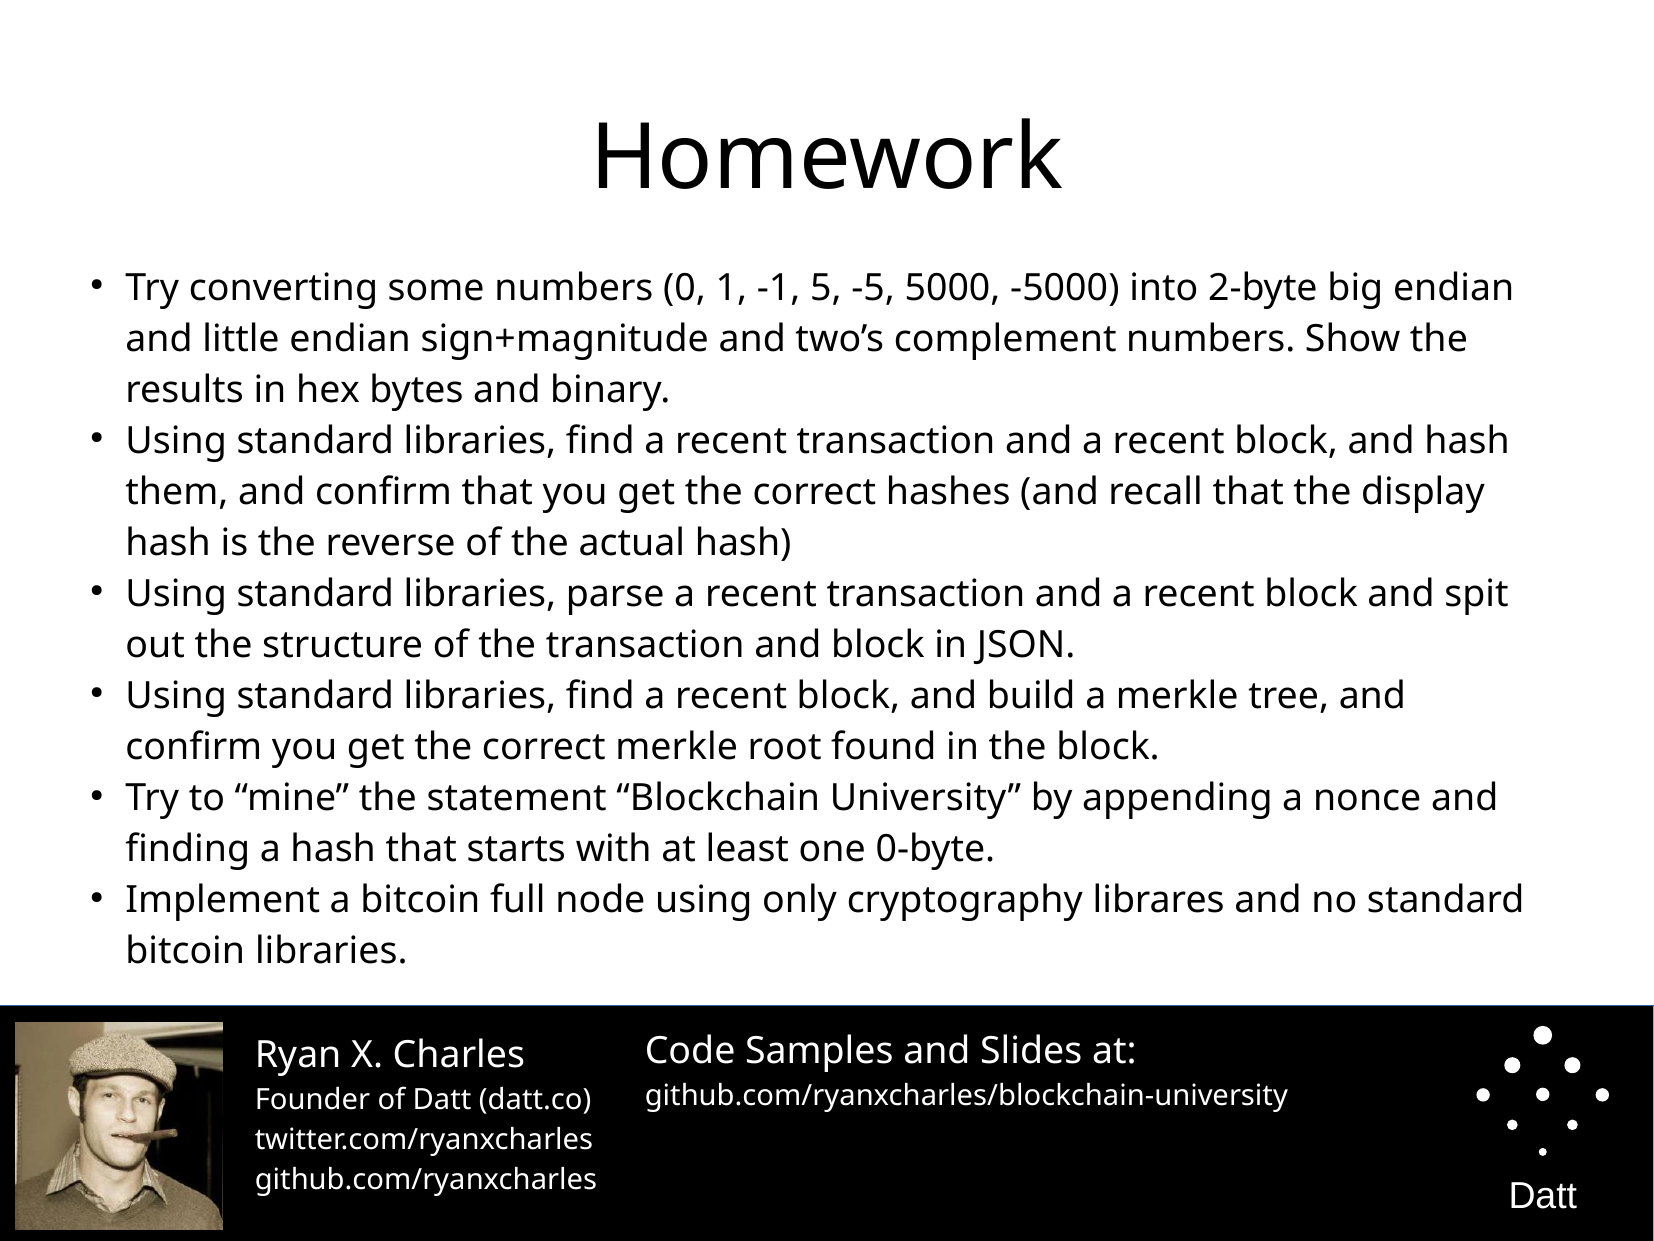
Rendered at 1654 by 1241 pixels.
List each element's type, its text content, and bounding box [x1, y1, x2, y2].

text_box Datt [1452, 1167, 1633, 1241]
picture [1475, 1023, 1611, 1159]
text_box Code Samples and Slides at: github.com/ryanxcharles/blockchain-university [630, 1015, 1403, 1156]
picture [15, 1022, 223, 1231]
text_box [0, 1005, 1654, 1241]
text_box Ryan X. Charles Founder of Datt (datt.co) twitter.com/ryanxcharles github.com/ryanxcharles [240, 1020, 976, 1241]
subtitle Try converting some numbers (0, 1, -1, 5, -5, 5000, -5000) into 2-byte big endian and little endian sign+magnitude and two’s complement numbers. Show the results in hex bytes and binary. Using standard libraries, find a recent transaction and a recent block, and hash them, and confirm that you get the correct hashes (and recall that the display hash is the reverse of the actual hash) Using standard libraries, parse a recent transaction and a recent block and spit out the structure of the transaction and block in JSON. Using standard libraries, find a recent block, and build a merkle tree, and confirm you get the correct merkle root found in the block. Try to “mine” the statement “Blockchain University” by appending a nonce and finding a hash that starts with at least one 0-byte. Implement a bitcoin full node using only cryptography librares and no standard bitcoin libraries. [90, 260, 1546, 1001]
title Homework [82, 49, 1571, 257]
